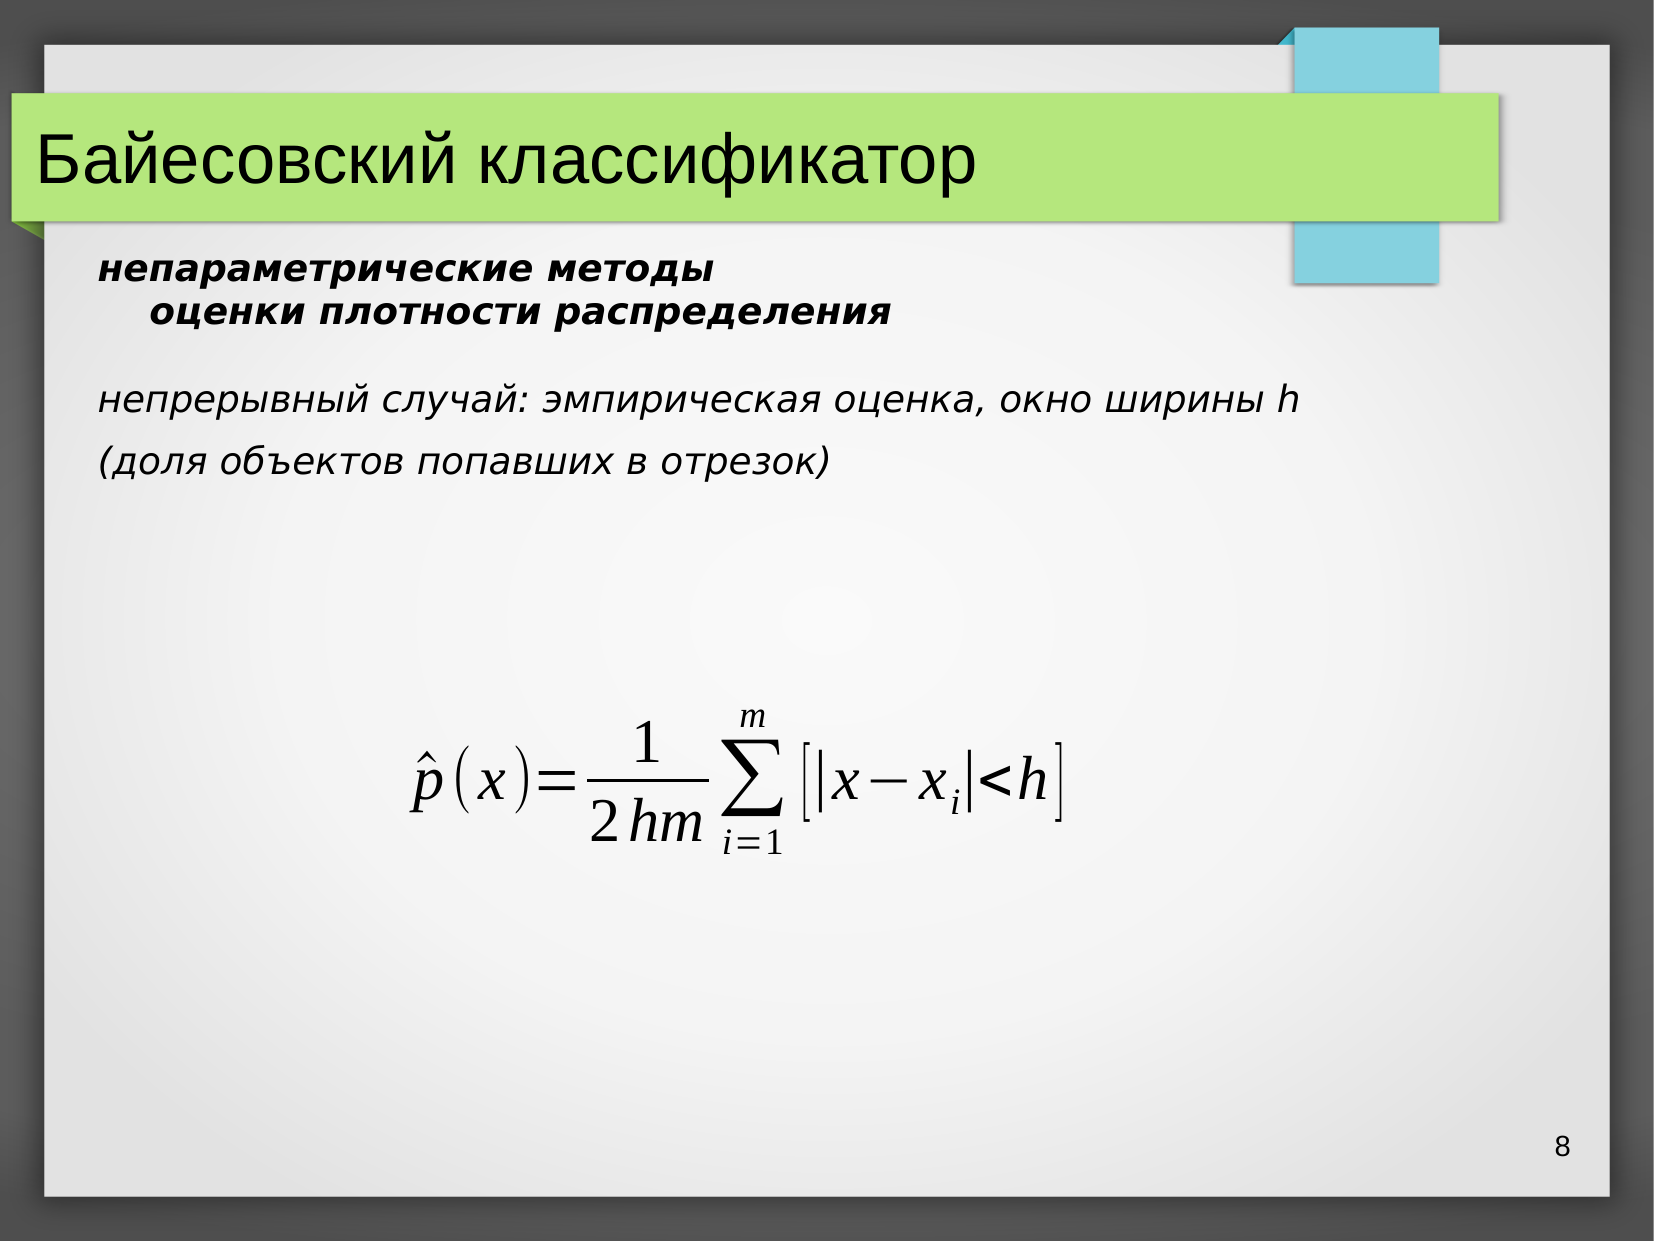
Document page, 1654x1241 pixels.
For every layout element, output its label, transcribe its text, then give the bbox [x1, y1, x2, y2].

title Байесовский классификатор [35, 118, 1489, 199]
chart [401, 693, 1071, 863]
text_box непараметрические методы оценки плотности распределения непрерывный случай: эмпирическая оценка, окно ширины h (доля объектов попавших в отрезок) [82, 239, 1347, 520]
picture [0, 0, 1654, 1241]
